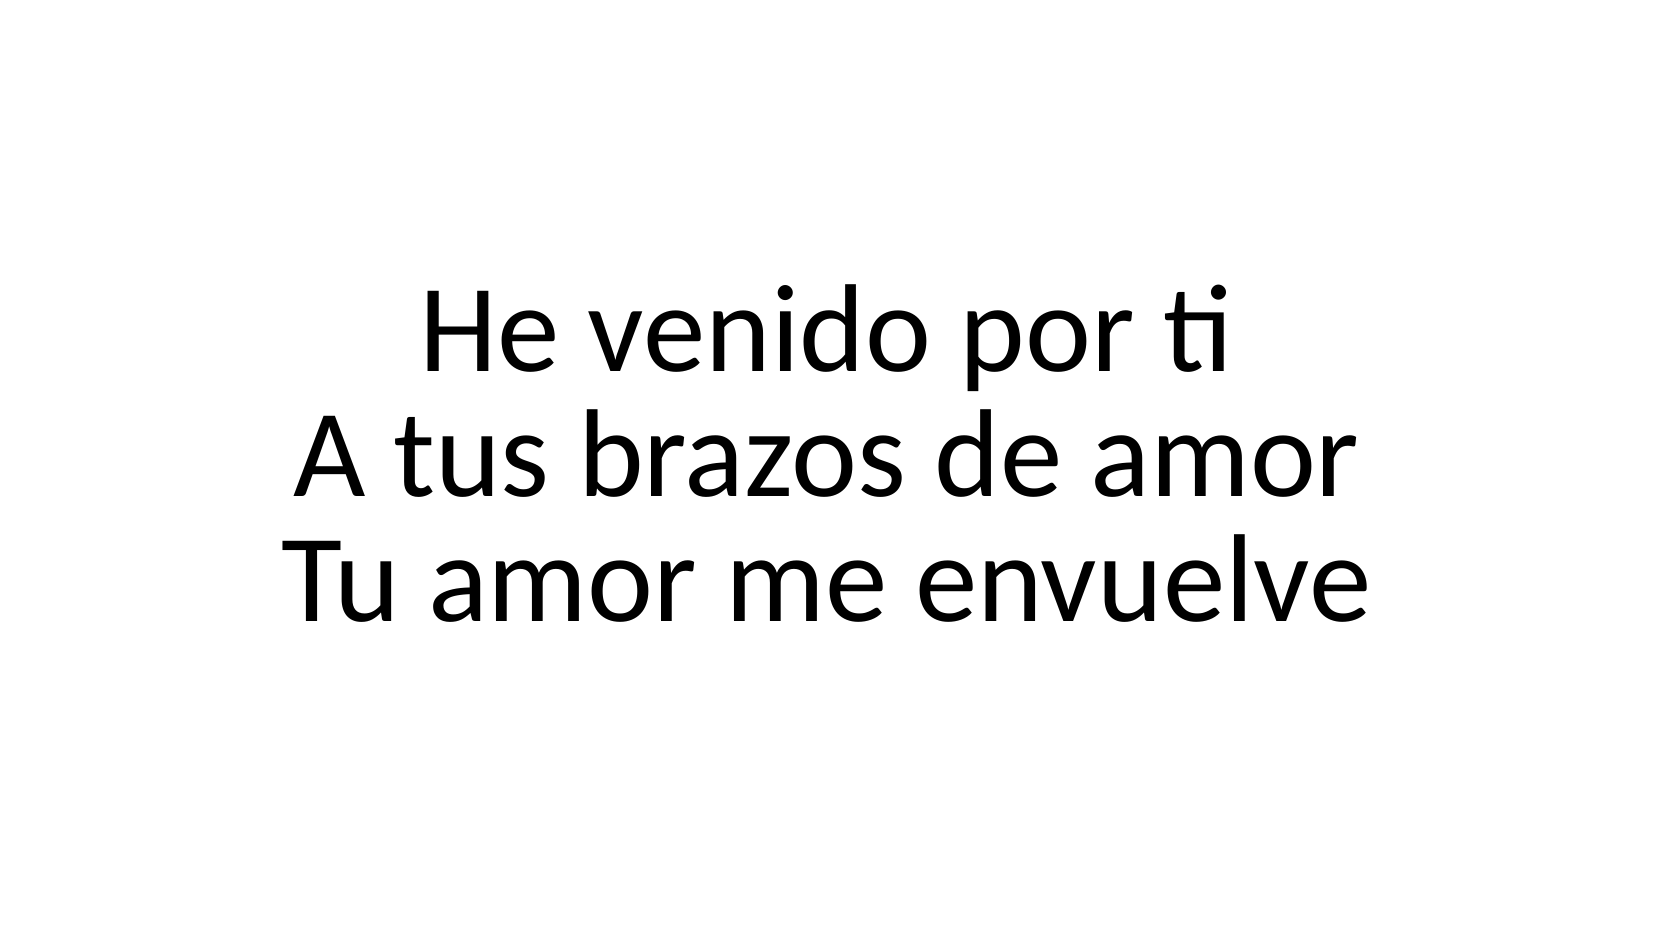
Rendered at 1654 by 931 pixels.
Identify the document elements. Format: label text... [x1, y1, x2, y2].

title He venido por ti A tus brazos de amor Tu amor me envuelve [0, 0, 1654, 931]
